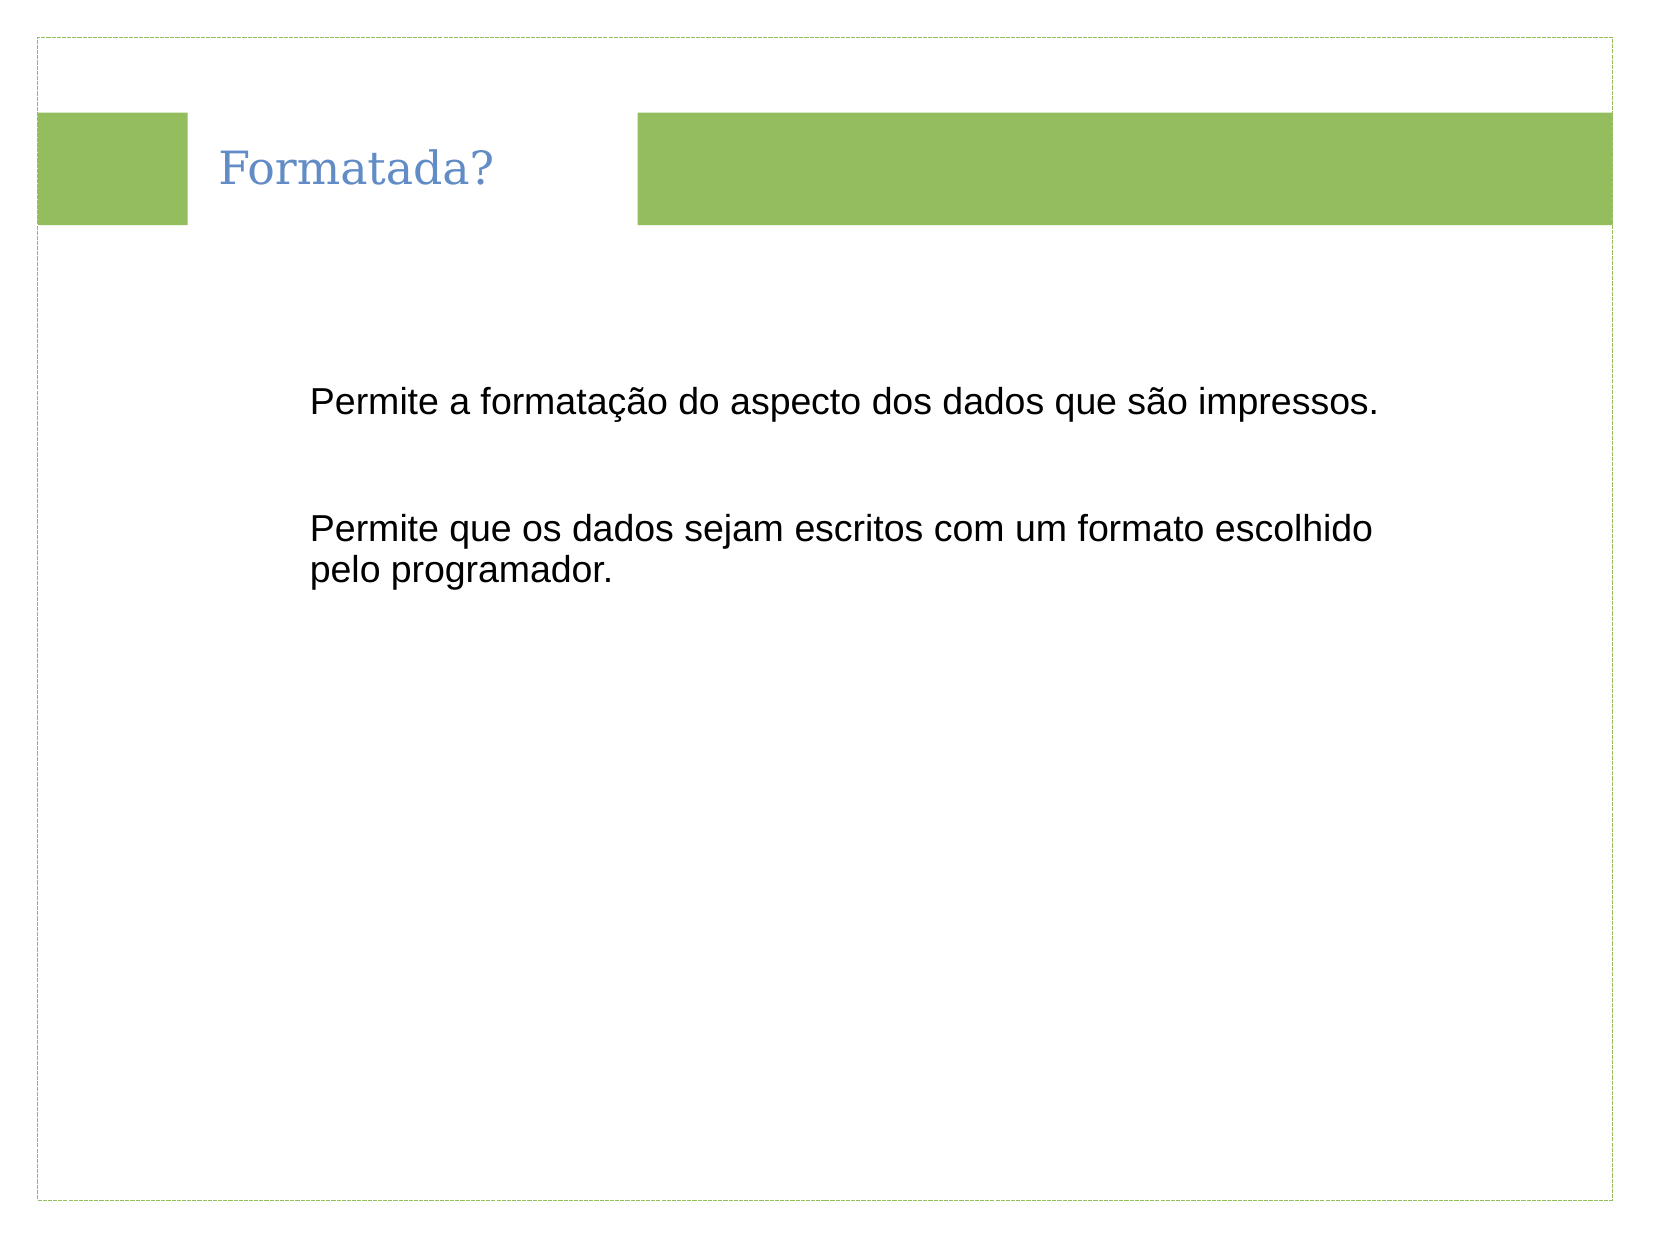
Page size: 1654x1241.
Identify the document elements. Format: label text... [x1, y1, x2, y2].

text_box [37, 112, 188, 226]
text_box [637, 112, 1613, 226]
text_box Formatada? [203, 134, 510, 203]
text_box Permite a formatação do aspecto dos dados que são impressos. Permite que os dados sejam escritos com um formato escolhido pelo programador. [295, 373, 1397, 599]
